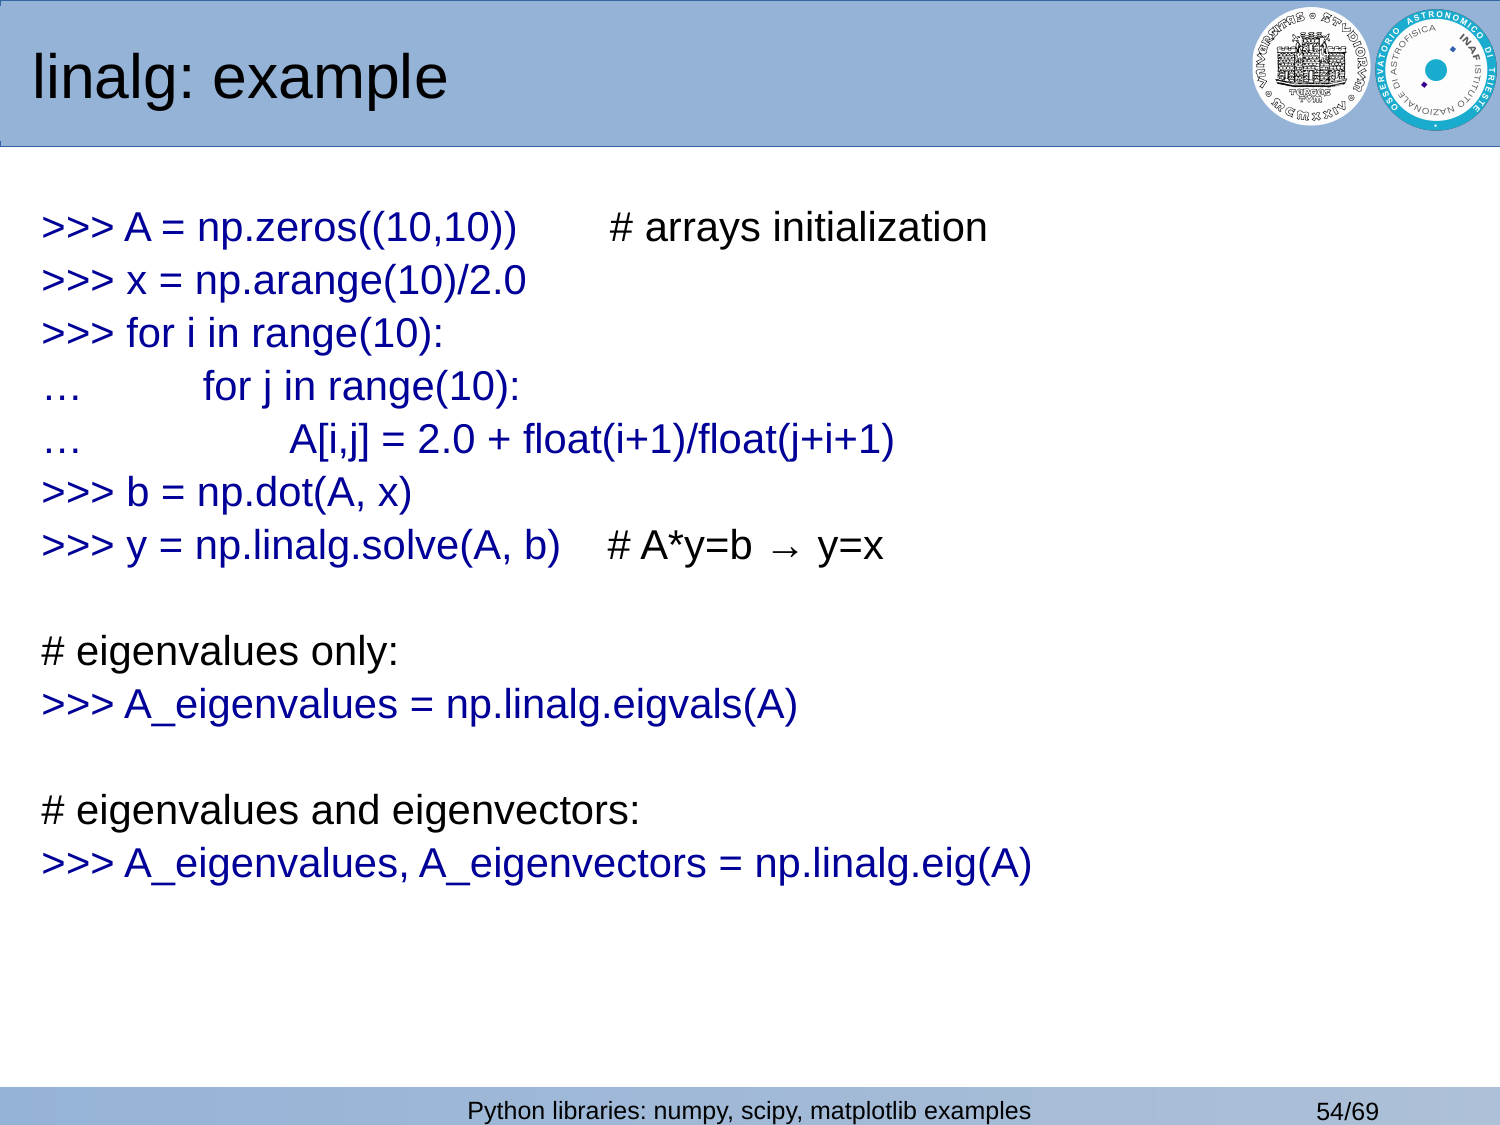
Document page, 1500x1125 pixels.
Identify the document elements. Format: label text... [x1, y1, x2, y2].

picture [1253, 0, 1500, 156]
list >>> A = np.zeros((10,10)) # arrays initialization >>> x = np.arange(10)/2.0 >>> for i in range(10): … for j in range(10): … A[i,j] = 2.0 + float(i+1)/float(j+i+1) >>> b = np.dot(A, x) >>> y = np.linalg.solve(A, b) # A*y=b → y=x # eigenvalues only: >>> A_eigenvalues = np.linalg.eigvals(A) # eigenvalues and eigenvectors: >>> A_eigenvalues, A_eigenvectors = np.linalg.eig(A) [26, 192, 1500, 1046]
text_box linalg: example [0, 5, 1253, 141]
